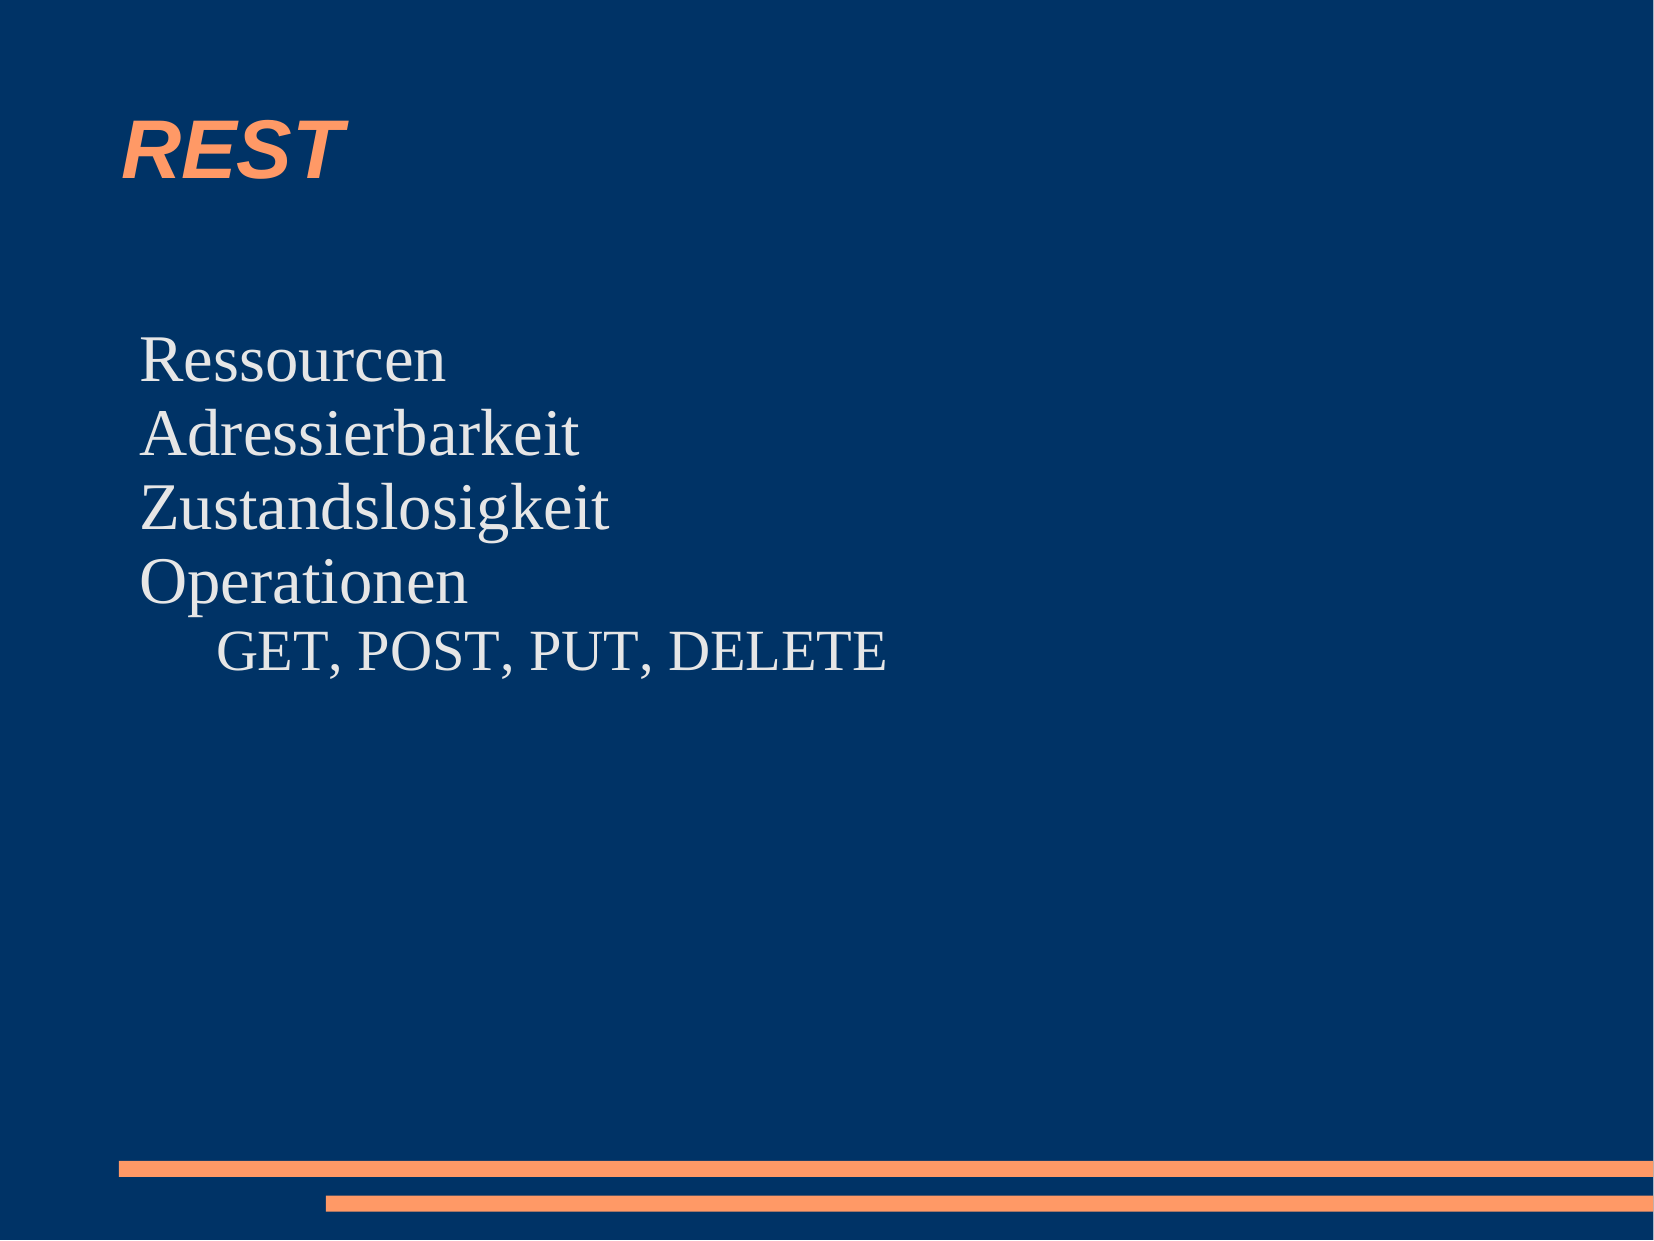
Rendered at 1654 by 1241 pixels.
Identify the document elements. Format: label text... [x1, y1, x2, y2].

title REST [121, 46, 1534, 254]
list Ressourcen Adressierbarkeit Zustandslosigkeit Operationen GET, POST, PUT, DELETE [121, 322, 1561, 1133]
